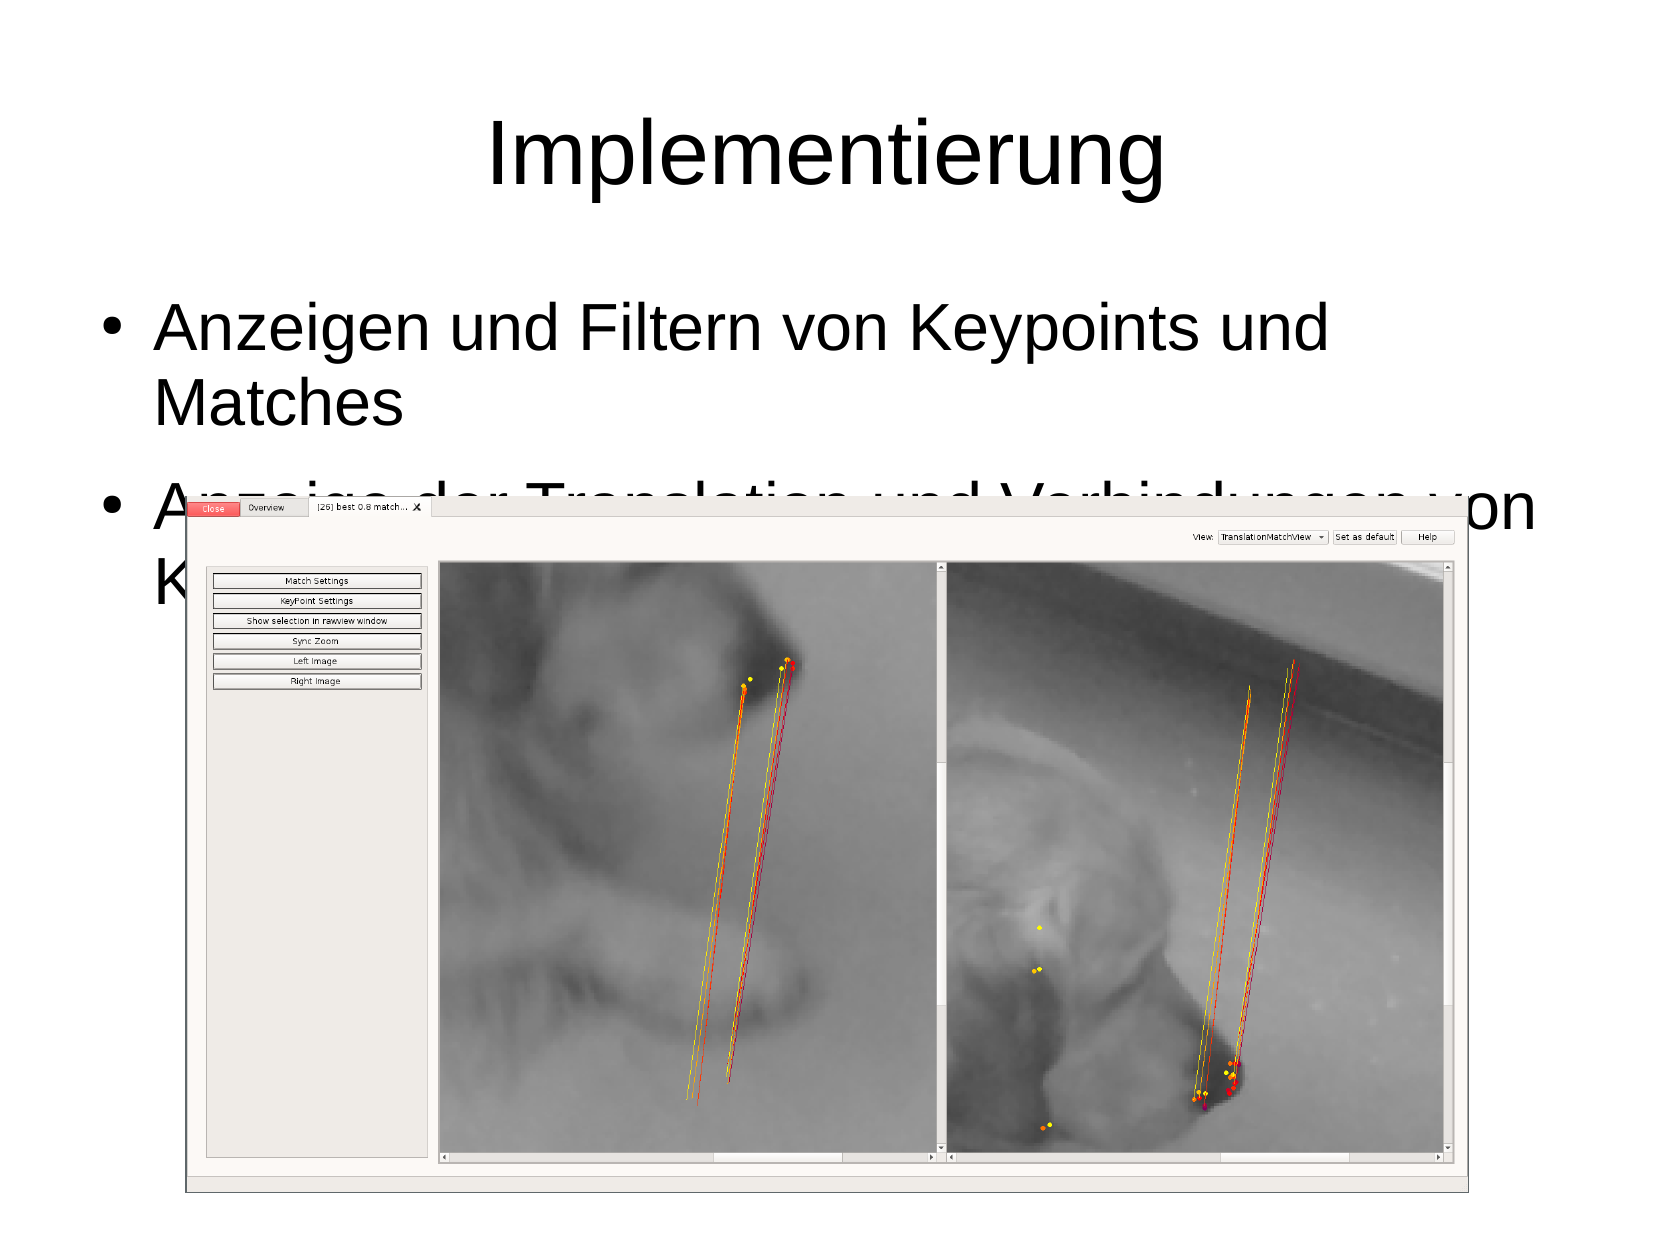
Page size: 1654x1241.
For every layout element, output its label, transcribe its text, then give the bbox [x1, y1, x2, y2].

picture [185, 496, 1469, 1193]
list Anzeigen und Filtern von Keypoints und Matches Anzeige der Translation und Verbindungen von Keypoints [82, 290, 1571, 634]
title Implementierung [82, 49, 1571, 257]
